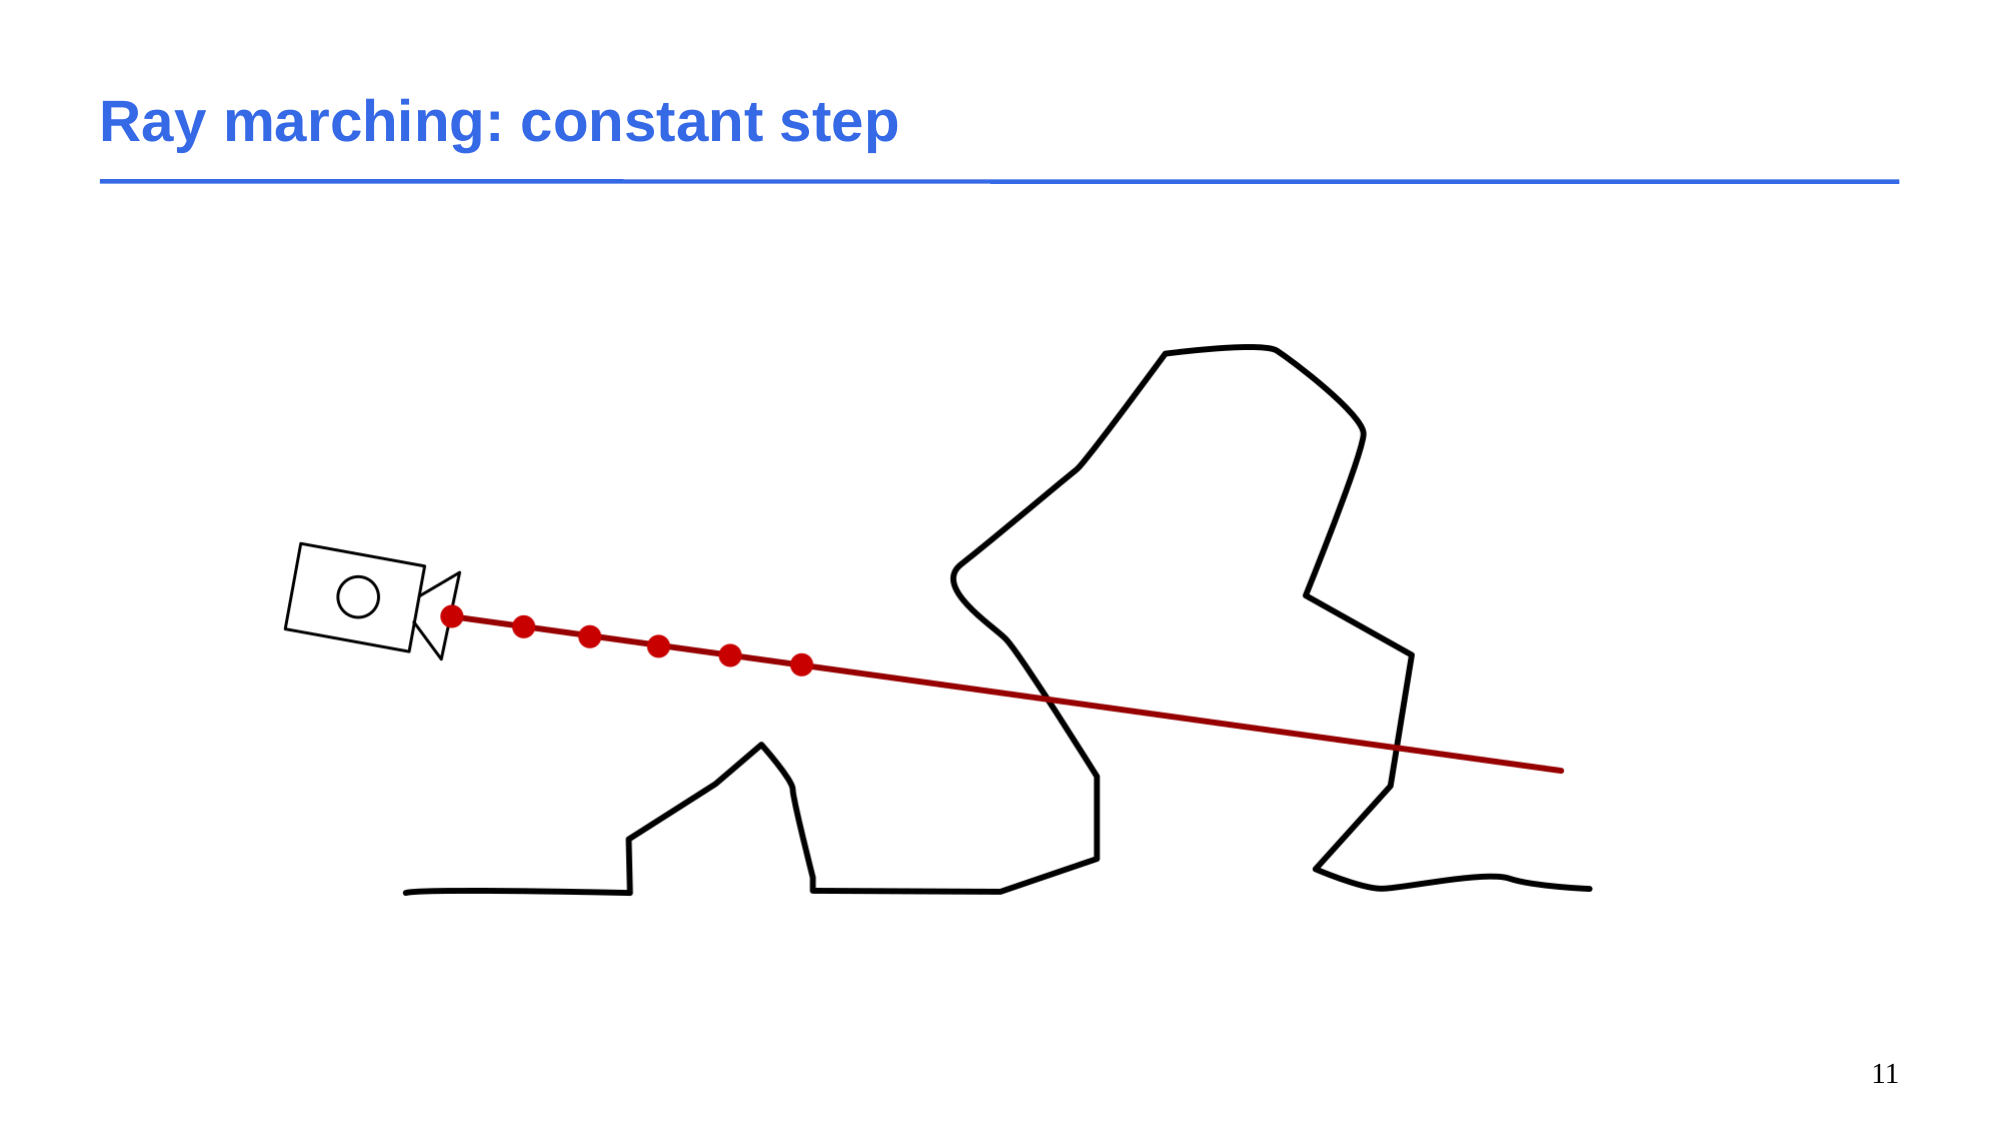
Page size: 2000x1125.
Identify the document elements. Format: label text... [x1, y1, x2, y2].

title Ray marching: constant step [99, 27, 1900, 215]
picture [176, 302, 1726, 1048]
